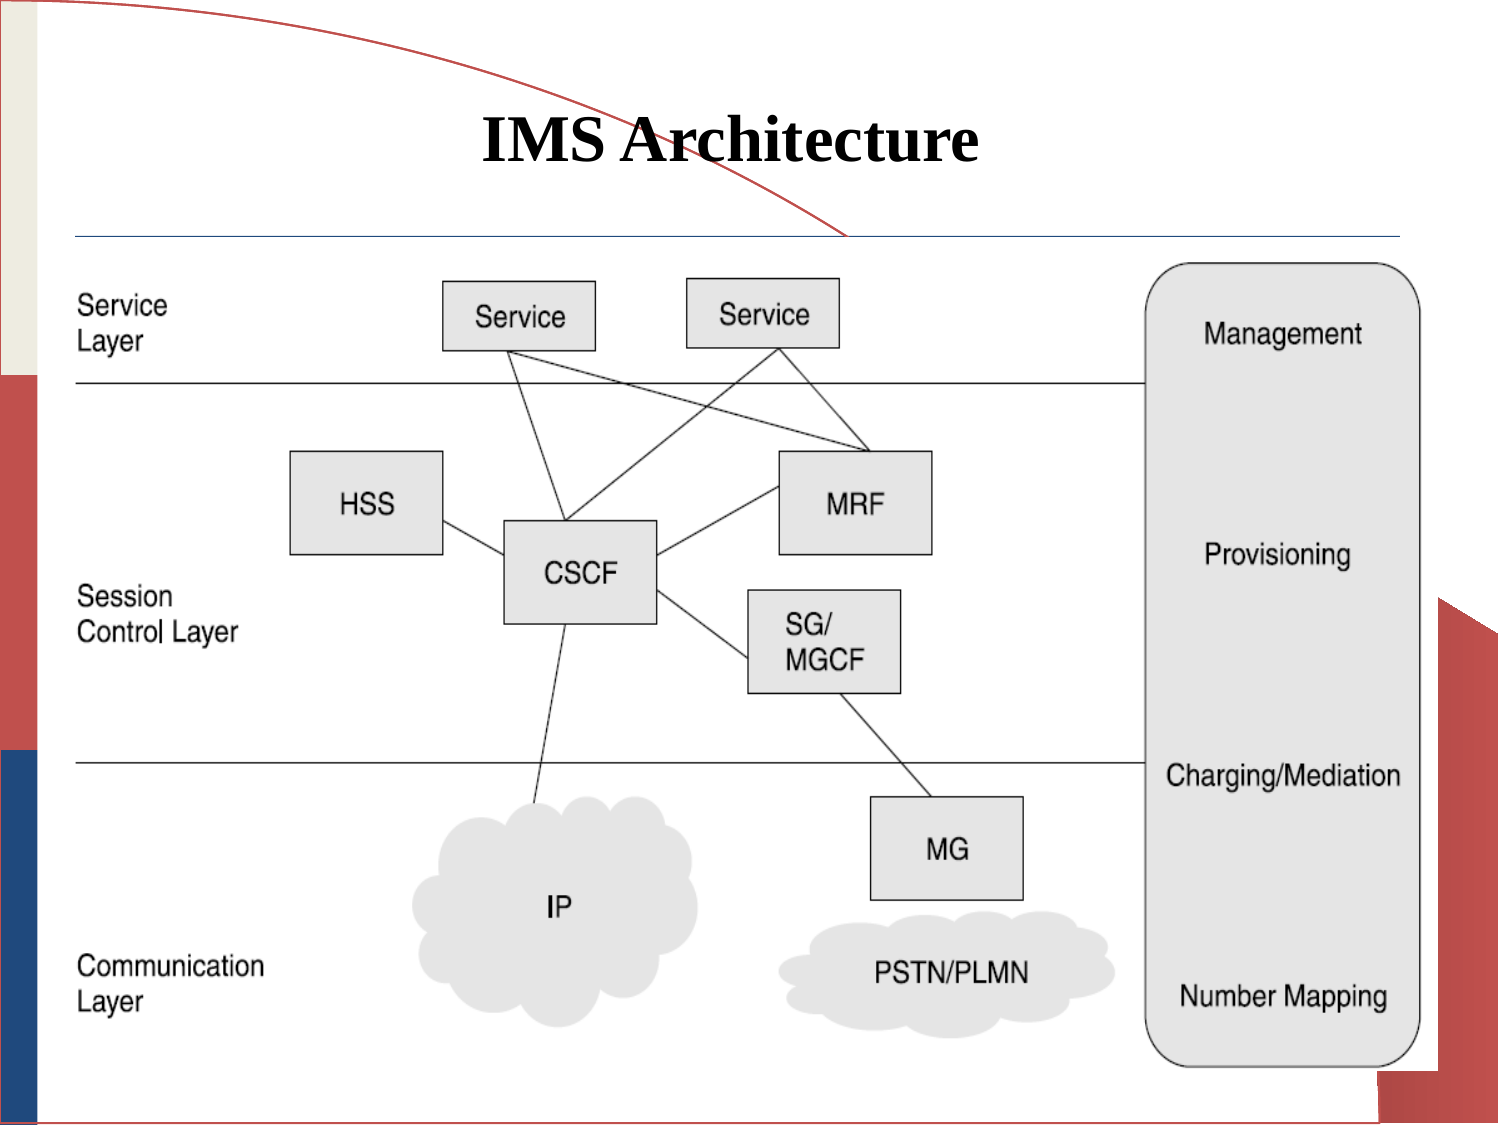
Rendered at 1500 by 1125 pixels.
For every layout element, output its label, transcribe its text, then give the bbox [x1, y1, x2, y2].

text_box IMS Architecture [62, 87, 1400, 183]
picture [62, 237, 1438, 1071]
